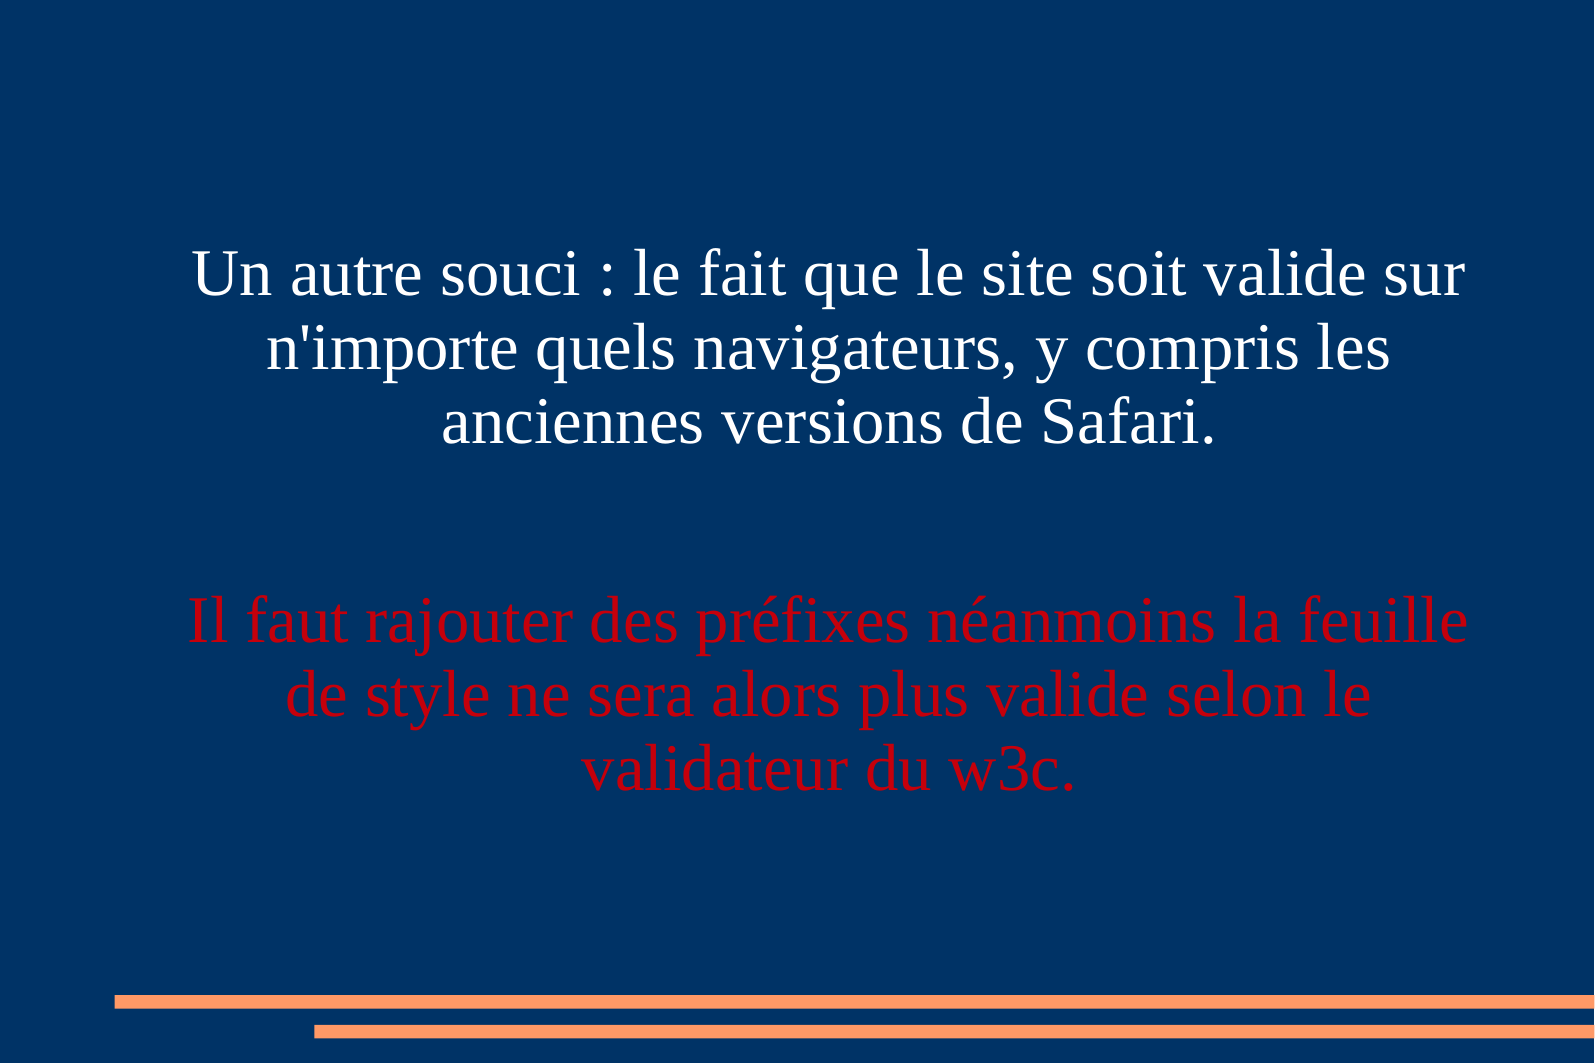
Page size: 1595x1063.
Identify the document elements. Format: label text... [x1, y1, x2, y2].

list Un autre souci : le fait que le site soit valide sur n'importe quels navigateurs, y compris les anciennes versions de Safari. Il faut rajouter des préfixes néanmoins la feuille de style ne sera alors plus valide selon le validateur du w3c. [100, 236, 1489, 986]
